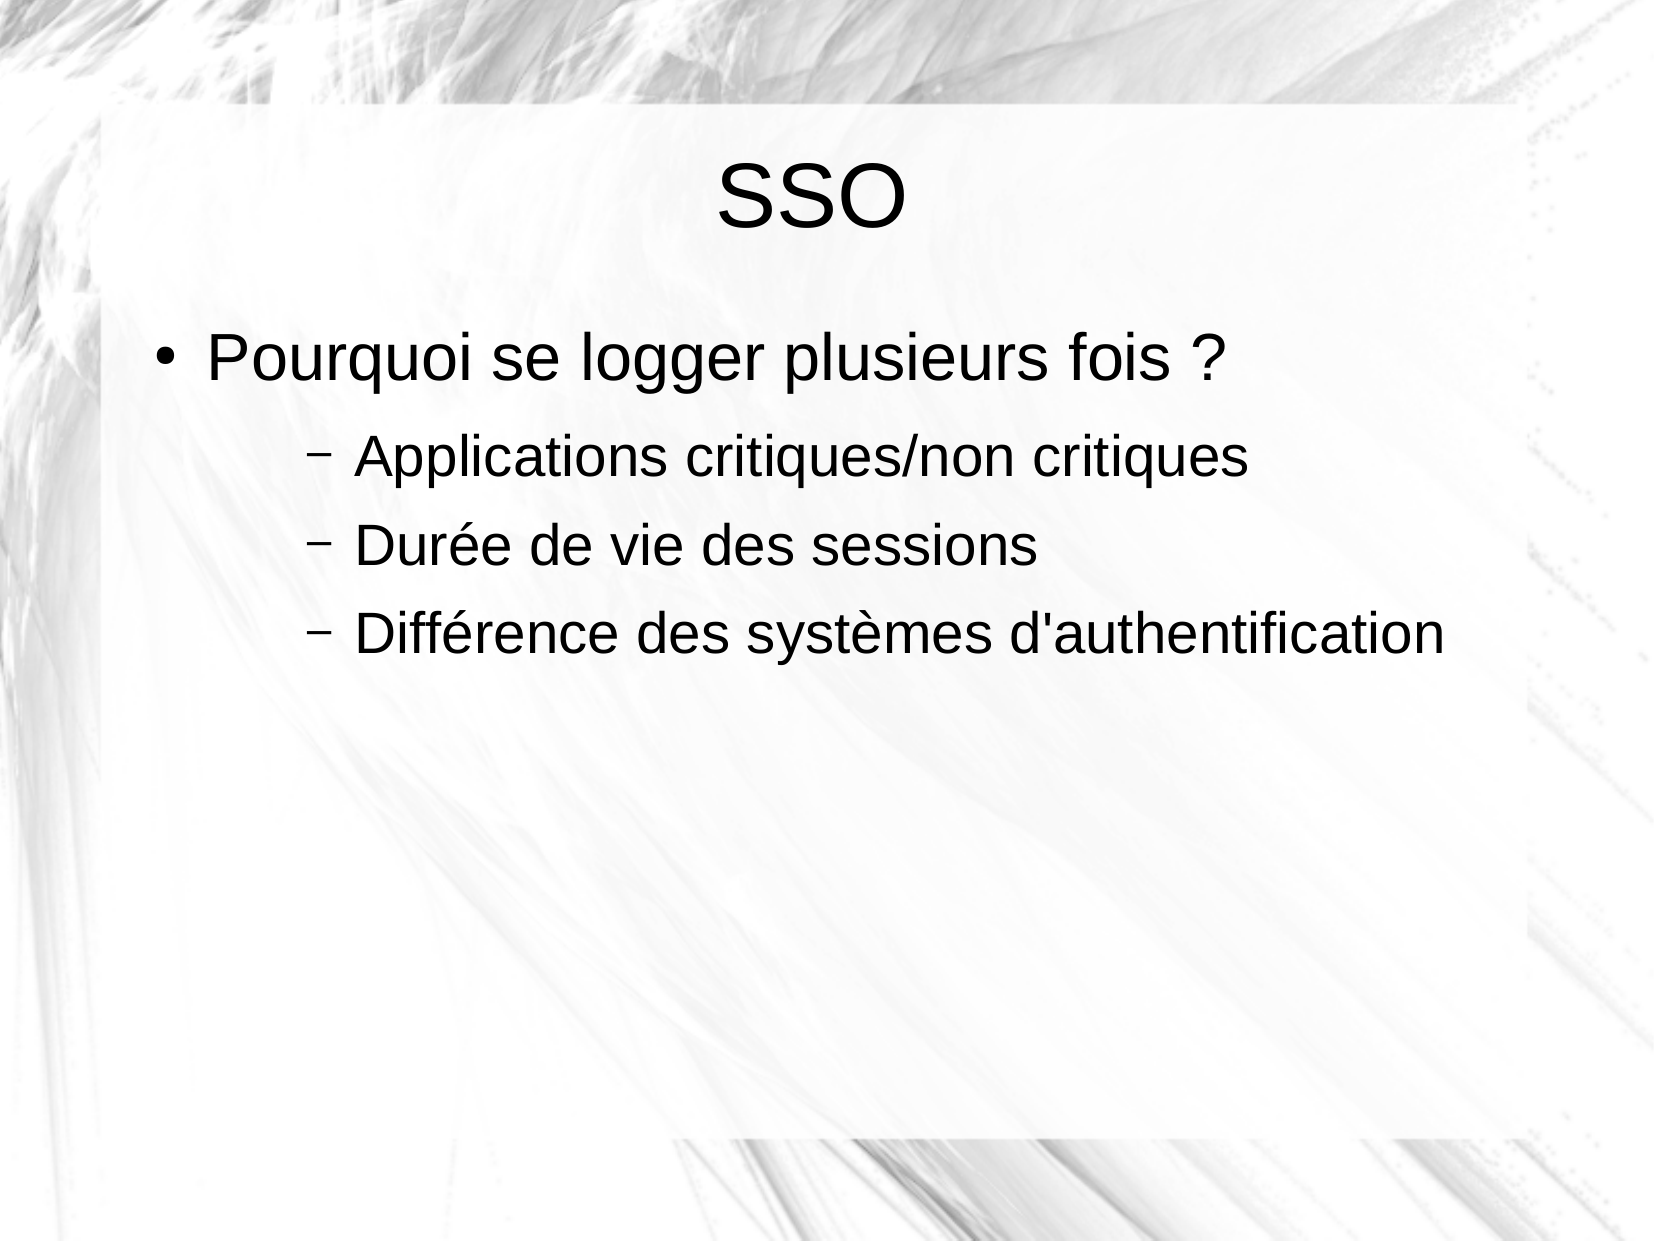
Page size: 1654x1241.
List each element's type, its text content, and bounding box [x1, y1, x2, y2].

title SSO [118, 119, 1506, 273]
list Pourquoi se logger plusieurs fois ? Applications critiques/non critiques Durée de vie des sessions Différence des systèmes d'authentification [118, 319, 1571, 931]
picture [0, 0, 1654, 1241]
